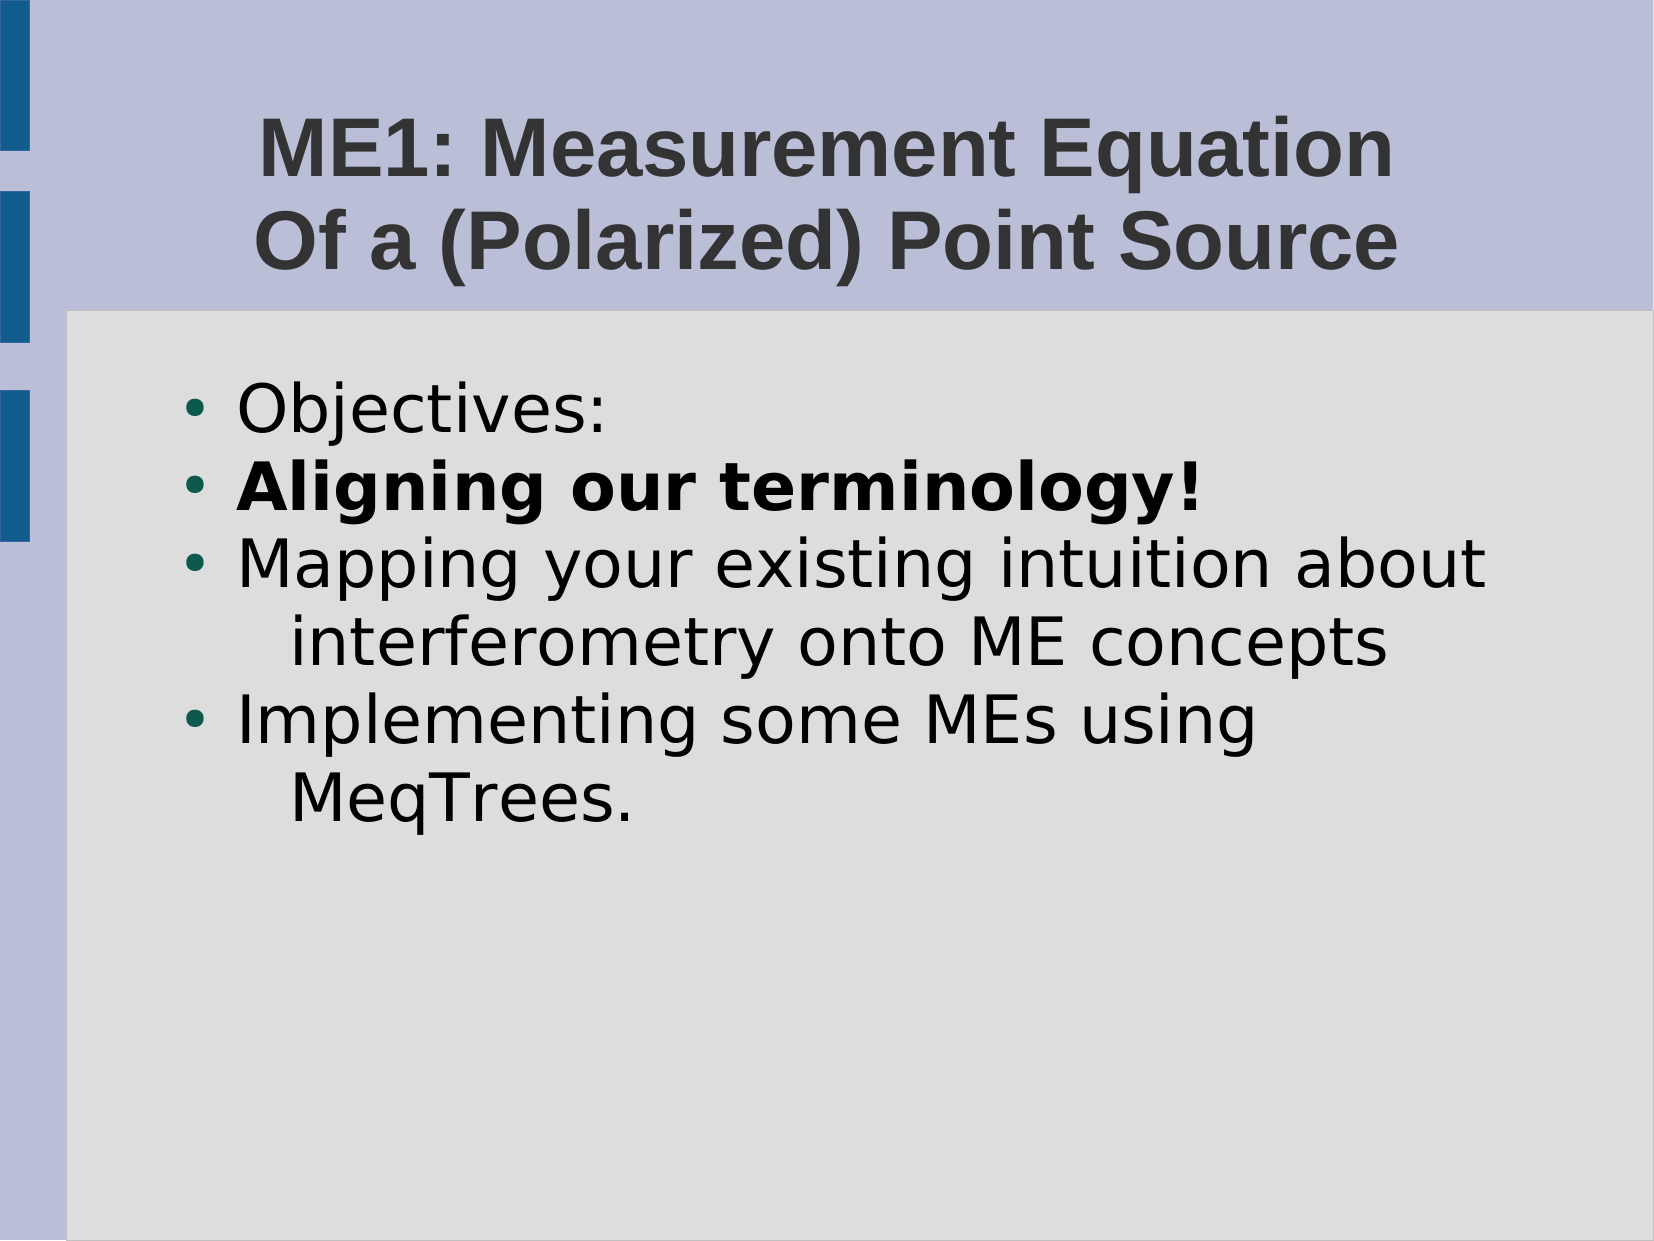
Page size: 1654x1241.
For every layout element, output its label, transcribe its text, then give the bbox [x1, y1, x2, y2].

title ME1: Measurement Equation Of a (Polarized) Point Source [121, 91, 1534, 299]
list Objectives: Aligning our terminology! Mapping your existing intuition about interferometry onto ME concepts Implementing some MEs using MeqTrees. [147, 370, 1560, 1152]
